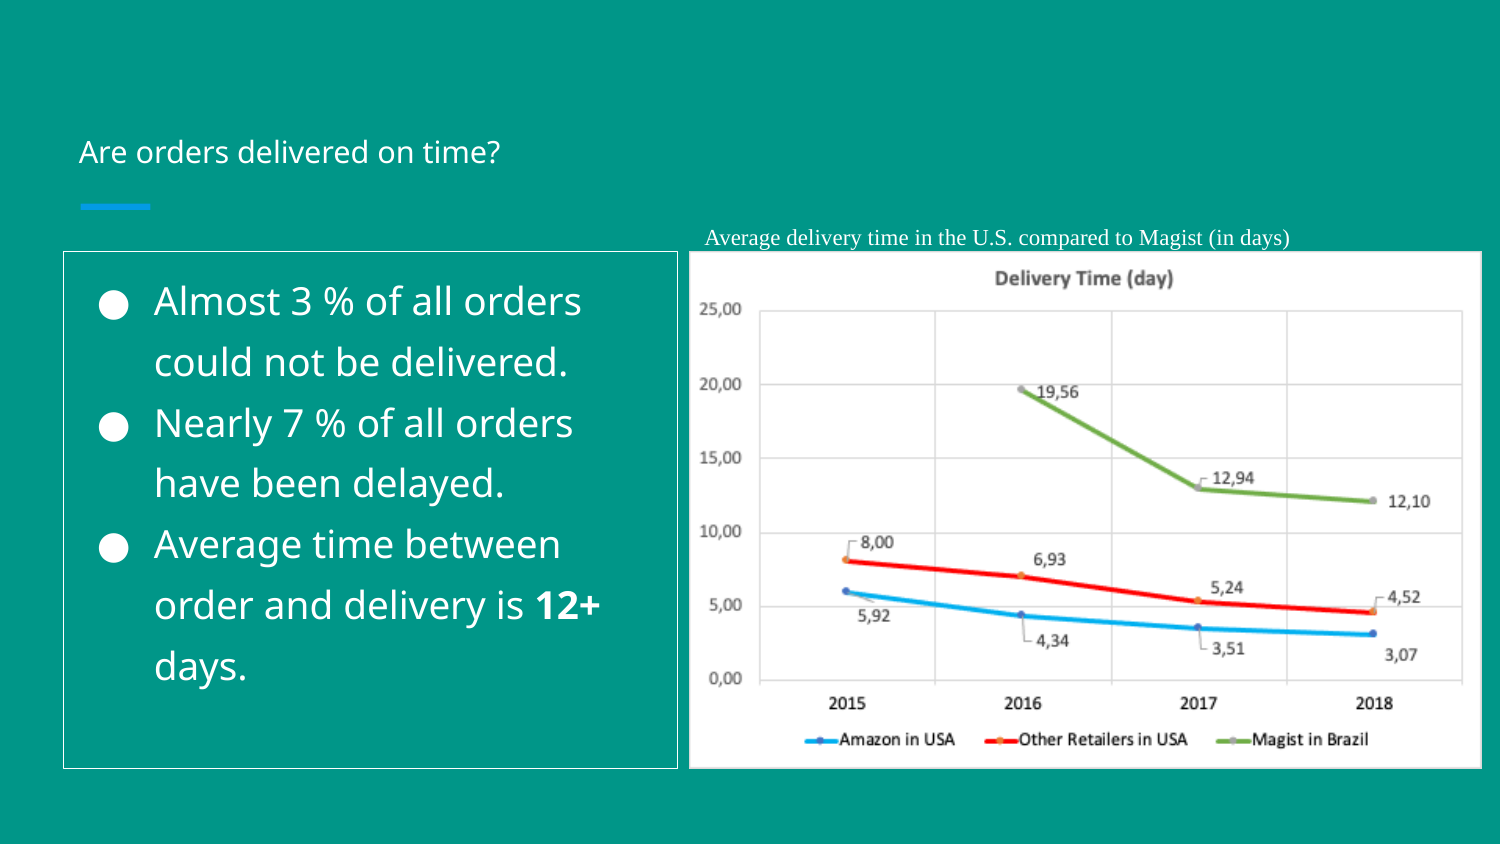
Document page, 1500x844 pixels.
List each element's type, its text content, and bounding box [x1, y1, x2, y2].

picture [689, 265, 1482, 769]
list Almost 3 % of all orders could not be delivered. Nearly 7 % of all orders have been delayed. Average time between order and delivery is 12+ days. [63, 251, 678, 769]
text_box Average delivery time in the U.S. compared to Magist (in days) [689, 203, 1482, 265]
title Are orders delivered on time? [63, 75, 1437, 188]
